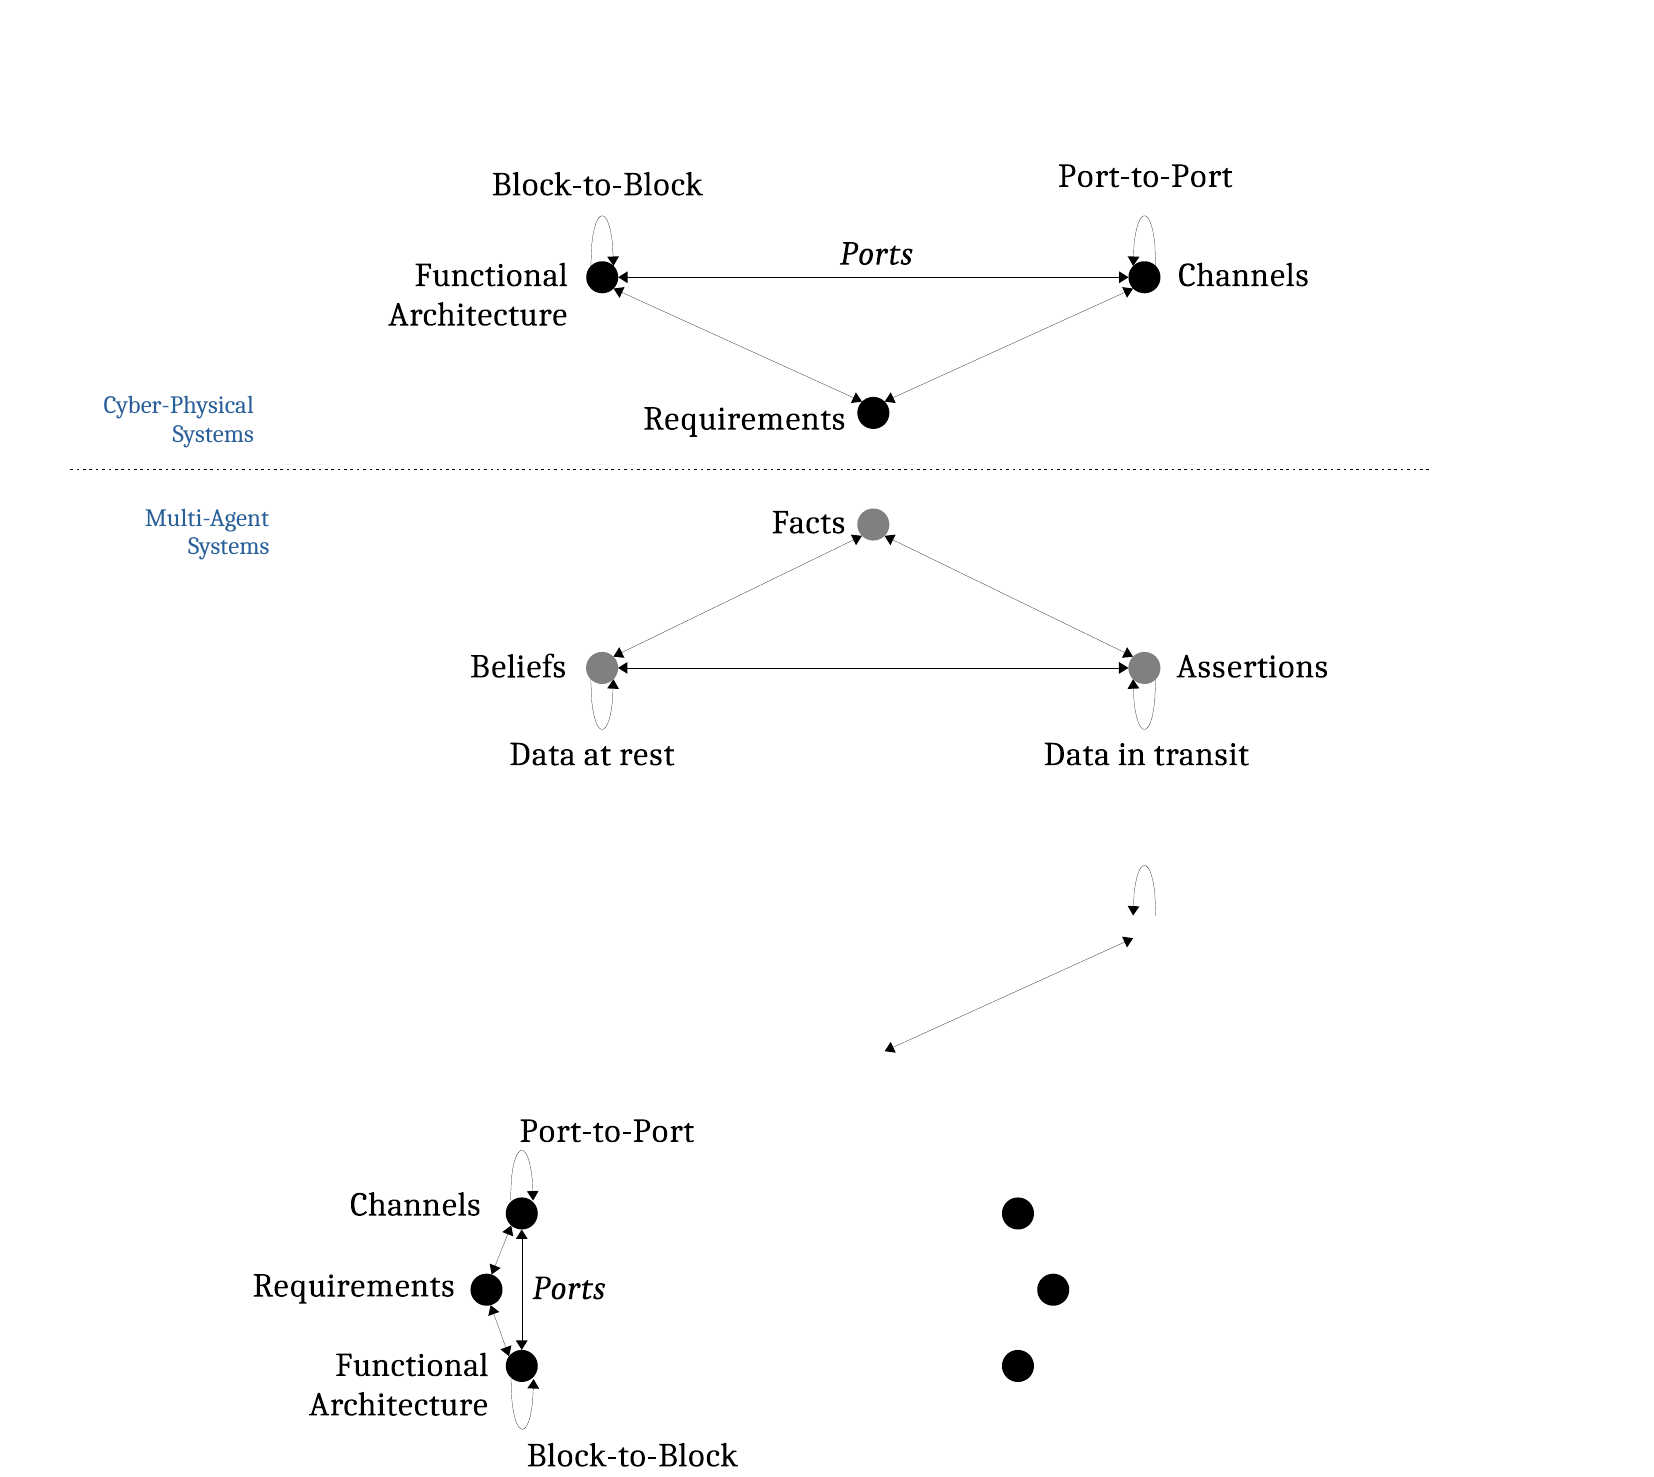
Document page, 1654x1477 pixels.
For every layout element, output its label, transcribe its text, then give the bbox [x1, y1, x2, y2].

text_box [557, 1122, 581, 1143]
text_box [593, 1283, 606, 1300]
text_box [520, 309, 537, 326]
text_box [857, 396, 890, 429]
text_box [1296, 661, 1314, 678]
text_box [497, 269, 505, 287]
text_box [464, 1359, 479, 1377]
text_box [586, 261, 619, 294]
text_box [699, 413, 717, 430]
text_box [539, 309, 552, 326]
text_box [1143, 170, 1158, 188]
text_box [442, 1280, 454, 1297]
text_box [1131, 167, 1142, 188]
text_box [358, 1391, 376, 1416]
text_box [833, 413, 845, 430]
text_box [377, 1399, 386, 1416]
text_box [1251, 270, 1269, 287]
text_box [1037, 1273, 1070, 1306]
text_box [527, 661, 541, 678]
text_box [652, 1125, 668, 1143]
text_box [274, 1280, 288, 1297]
text_box [388, 303, 409, 326]
text_box [351, 1280, 365, 1297]
text_box [630, 1450, 645, 1467]
text_box [706, 1450, 720, 1467]
text_box [559, 262, 568, 287]
text_box [492, 172, 511, 196]
text_box [480, 1352, 488, 1377]
text_box [308, 1392, 357, 1416]
text_box [600, 746, 611, 766]
text_box [539, 1125, 555, 1143]
text_box [465, 306, 477, 326]
text_box [1208, 167, 1233, 188]
text_box [351, 1192, 367, 1216]
text_box [372, 1359, 390, 1376]
text_box [670, 1122, 695, 1143]
text_box [1082, 746, 1094, 766]
text_box [367, 1280, 393, 1297]
text_box [442, 1199, 457, 1216]
text_box [833, 517, 845, 534]
text_box [388, 1199, 403, 1216]
text_box [757, 413, 784, 430]
text_box [857, 508, 890, 541]
text_box [1078, 170, 1093, 188]
text_box [654, 179, 669, 196]
text_box [543, 270, 558, 287]
text_box [458, 1192, 466, 1216]
text_box [568, 1283, 581, 1300]
text_box Multi-Agent Systems [129, 496, 287, 570]
text_box [471, 655, 489, 678]
text_box [644, 407, 664, 430]
text_box [624, 172, 642, 196]
text_box [741, 413, 756, 430]
text_box [404, 1199, 422, 1216]
text_box [1286, 262, 1295, 287]
text_box [1044, 742, 1064, 766]
text_box [522, 179, 538, 196]
text_box [1179, 749, 1214, 766]
text_box [432, 269, 450, 287]
text_box [1001, 1197, 1034, 1230]
text_box [337, 1280, 350, 1297]
text_box [444, 1359, 462, 1376]
text_box [1067, 749, 1082, 766]
text_box [801, 413, 820, 430]
text_box [1271, 270, 1285, 287]
text_box [527, 1443, 546, 1467]
text_box [1279, 661, 1294, 678]
text_box [575, 1450, 588, 1467]
text_box [517, 661, 525, 678]
text_box [308, 1280, 326, 1297]
text_box [806, 517, 819, 534]
text_box [593, 1122, 604, 1143]
text_box [548, 746, 576, 766]
text_box [494, 309, 507, 326]
text_box [505, 1349, 538, 1382]
text_box [551, 1283, 566, 1300]
text_box [1172, 164, 1189, 187]
text_box [291, 1280, 307, 1304]
text_box [1213, 661, 1225, 678]
text_box [1238, 746, 1249, 766]
text_box [1118, 749, 1127, 766]
text_box [584, 749, 599, 766]
text_box [507, 654, 516, 678]
text_box [1154, 746, 1165, 766]
text_box [681, 413, 698, 437]
text_box [512, 171, 521, 196]
text_box [423, 309, 437, 326]
text_box [644, 171, 652, 196]
text_box [595, 179, 610, 196]
text_box [1216, 270, 1231, 287]
text_box Cyber-Physical Systems [88, 383, 277, 458]
text_box [875, 245, 901, 265]
text_box [605, 1125, 620, 1143]
text_box [1198, 661, 1210, 678]
text_box [650, 749, 662, 766]
text_box [618, 1447, 629, 1467]
text_box [633, 1119, 651, 1142]
text_box [727, 413, 741, 430]
text_box [1196, 262, 1215, 287]
text_box [327, 1280, 336, 1297]
text_box [553, 661, 565, 678]
text_box [429, 1396, 458, 1416]
text_box [353, 1359, 371, 1377]
text_box [253, 1274, 274, 1297]
text_box [1001, 1349, 1034, 1382]
text_box [686, 171, 703, 196]
text_box [1232, 270, 1250, 287]
text_box [554, 171, 572, 196]
text_box [718, 413, 726, 430]
text_box [1095, 167, 1120, 188]
text_box [540, 179, 553, 196]
text_box [532, 1276, 551, 1300]
text_box [1095, 749, 1110, 766]
text_box [820, 514, 832, 534]
text_box [839, 242, 859, 265]
text_box [659, 1443, 677, 1467]
text_box [786, 413, 800, 430]
text_box [1176, 654, 1197, 678]
text_box [470, 270, 484, 287]
text_box [900, 248, 913, 265]
text_box [505, 1197, 538, 1230]
text_box [790, 517, 805, 534]
text_box [507, 270, 522, 287]
text_box [1128, 749, 1146, 766]
text_box [689, 1450, 704, 1467]
text_box [665, 413, 679, 430]
text_box [542, 653, 555, 678]
text_box [586, 651, 619, 684]
text_box [583, 176, 594, 196]
text_box [1215, 749, 1227, 766]
text_box [582, 1280, 594, 1300]
text_box [386, 1396, 398, 1416]
text_box [398, 1399, 413, 1416]
text_box [368, 1192, 386, 1216]
text_box [468, 1199, 480, 1216]
text_box [634, 749, 648, 766]
text_box [1166, 749, 1179, 766]
text_box [553, 309, 567, 326]
text_box [410, 309, 423, 326]
text_box [414, 1399, 428, 1416]
text_box [671, 179, 685, 196]
text_box [1229, 749, 1238, 766]
text_box [859, 248, 873, 265]
text_box [1191, 170, 1206, 188]
text_box [620, 749, 633, 766]
text_box [679, 1442, 687, 1467]
text_box [1269, 661, 1277, 678]
text_box [547, 1442, 556, 1467]
text_box [1179, 263, 1195, 287]
text_box [532, 749, 547, 766]
text_box [473, 1399, 488, 1416]
text_box [524, 270, 542, 287]
text_box [437, 302, 465, 326]
text_box [1228, 661, 1242, 678]
text_box [470, 1273, 503, 1306]
text_box [485, 267, 496, 287]
text_box [510, 742, 530, 766]
text_box [423, 1199, 441, 1216]
text_box [395, 1280, 410, 1297]
text_box [557, 1450, 573, 1467]
text_box [664, 746, 675, 766]
text_box [820, 410, 832, 430]
text_box [415, 263, 432, 287]
text_box [1296, 270, 1308, 287]
text_box [1315, 661, 1327, 678]
text_box [1058, 164, 1076, 187]
text_box [772, 510, 789, 534]
text_box [427, 1359, 443, 1377]
text_box [1128, 651, 1161, 684]
text_box [451, 270, 469, 287]
text_box [478, 309, 492, 326]
text_box [411, 1280, 429, 1297]
text_box [336, 1353, 352, 1376]
text_box [520, 1119, 537, 1142]
text_box [459, 1399, 473, 1416]
text_box [508, 306, 519, 326]
text_box [721, 1442, 738, 1467]
text_box [391, 1356, 426, 1377]
text_box [1244, 658, 1268, 678]
text_box [492, 661, 506, 678]
text_box [1128, 261, 1161, 294]
text_box [589, 1442, 607, 1467]
text_box [429, 1277, 441, 1297]
